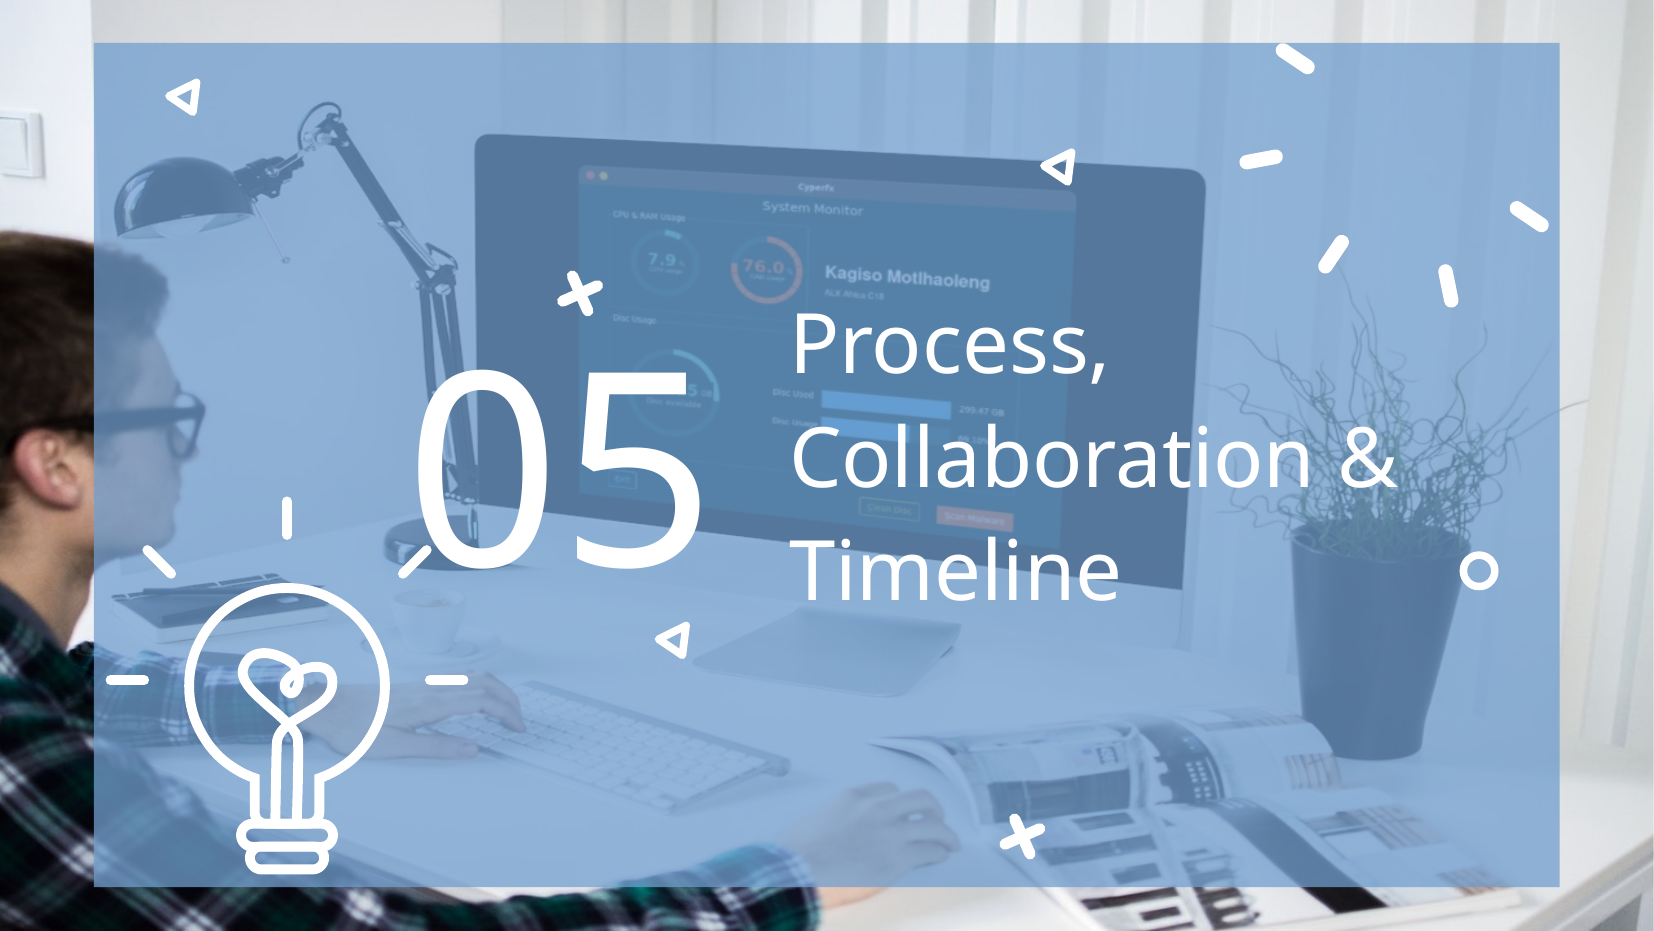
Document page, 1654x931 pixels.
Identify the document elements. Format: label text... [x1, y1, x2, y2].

title 05 [405, 276, 751, 646]
picture [0, 0, 1654, 931]
title Process, Collaboration & Timeline [789, 309, 1510, 601]
